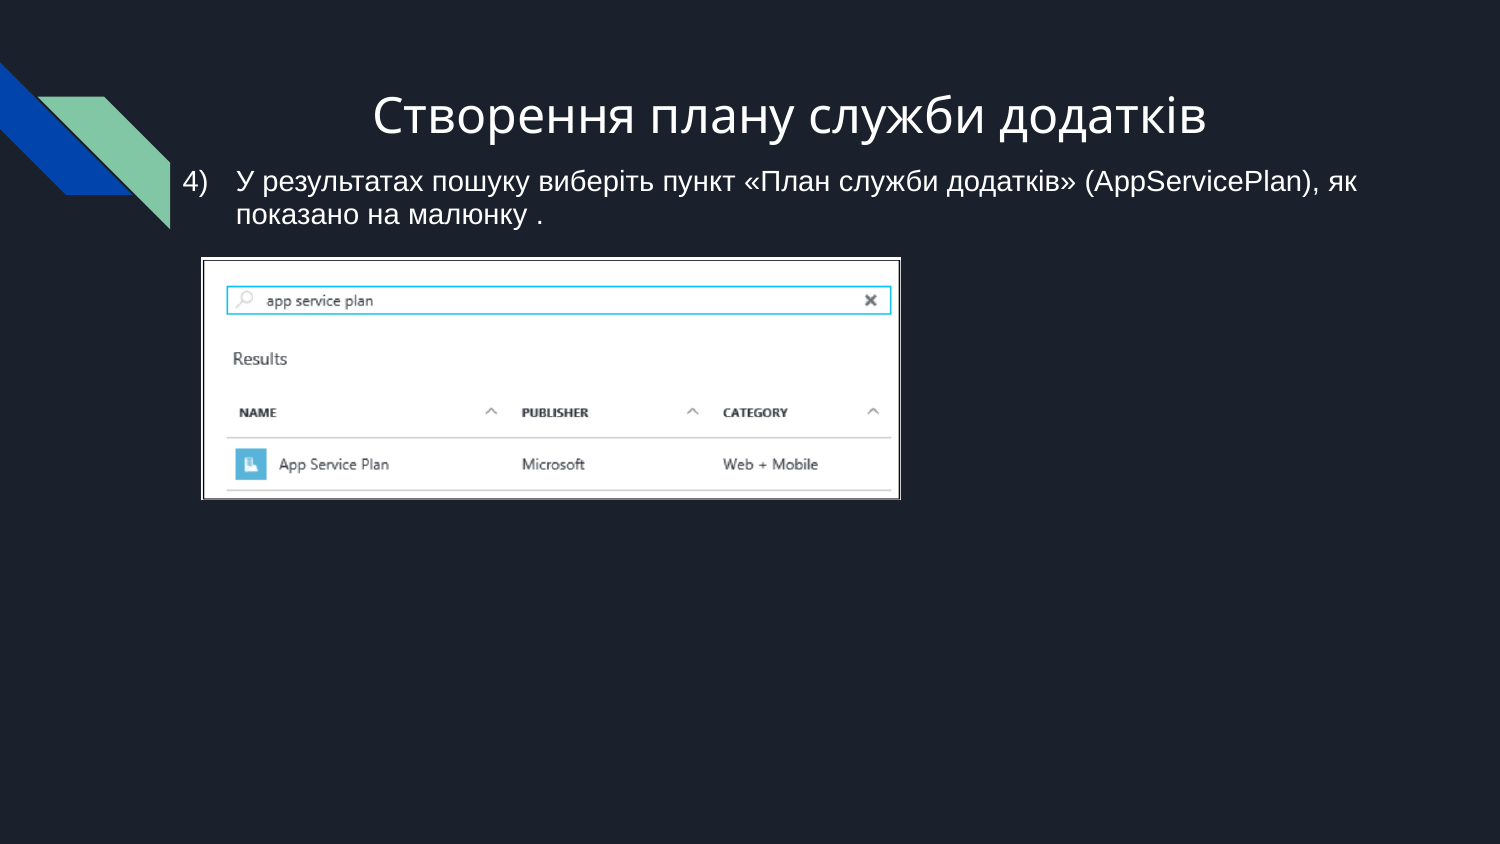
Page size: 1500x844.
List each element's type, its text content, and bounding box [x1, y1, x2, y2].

title Створення плану служби додатків [212, 64, 1368, 150]
picture [201, 257, 901, 500]
list У результатах пошуку виберіть пункт «План служби додатків» (AppServicePlan), як показано на малюнку . [150, 150, 1426, 788]
